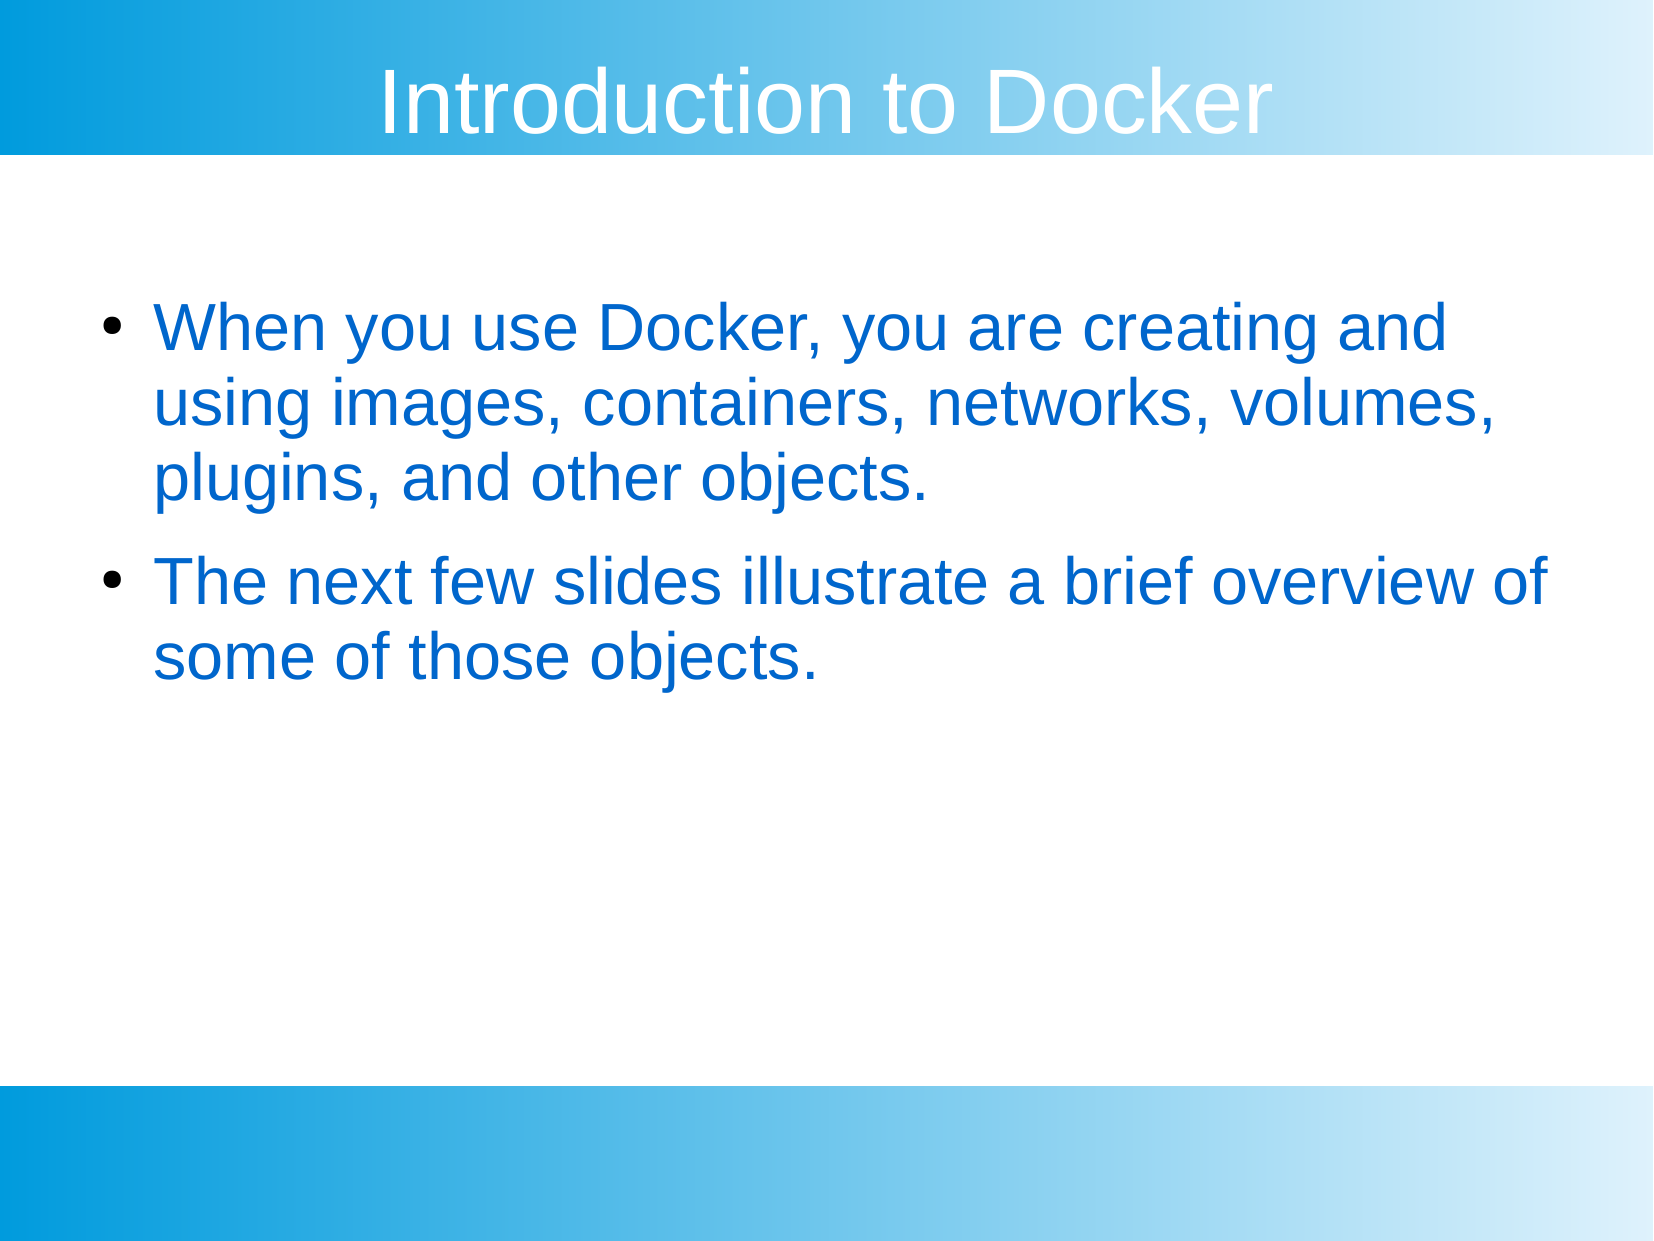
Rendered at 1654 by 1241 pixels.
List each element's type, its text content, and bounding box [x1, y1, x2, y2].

title Introduction to Docker [82, 49, 1571, 155]
list When you use Docker, you are creating and using images, containers, networks, volumes, plugins, and other objects. The next few slides illustrate a brief overview of some of those objects. [82, 290, 1571, 1010]
